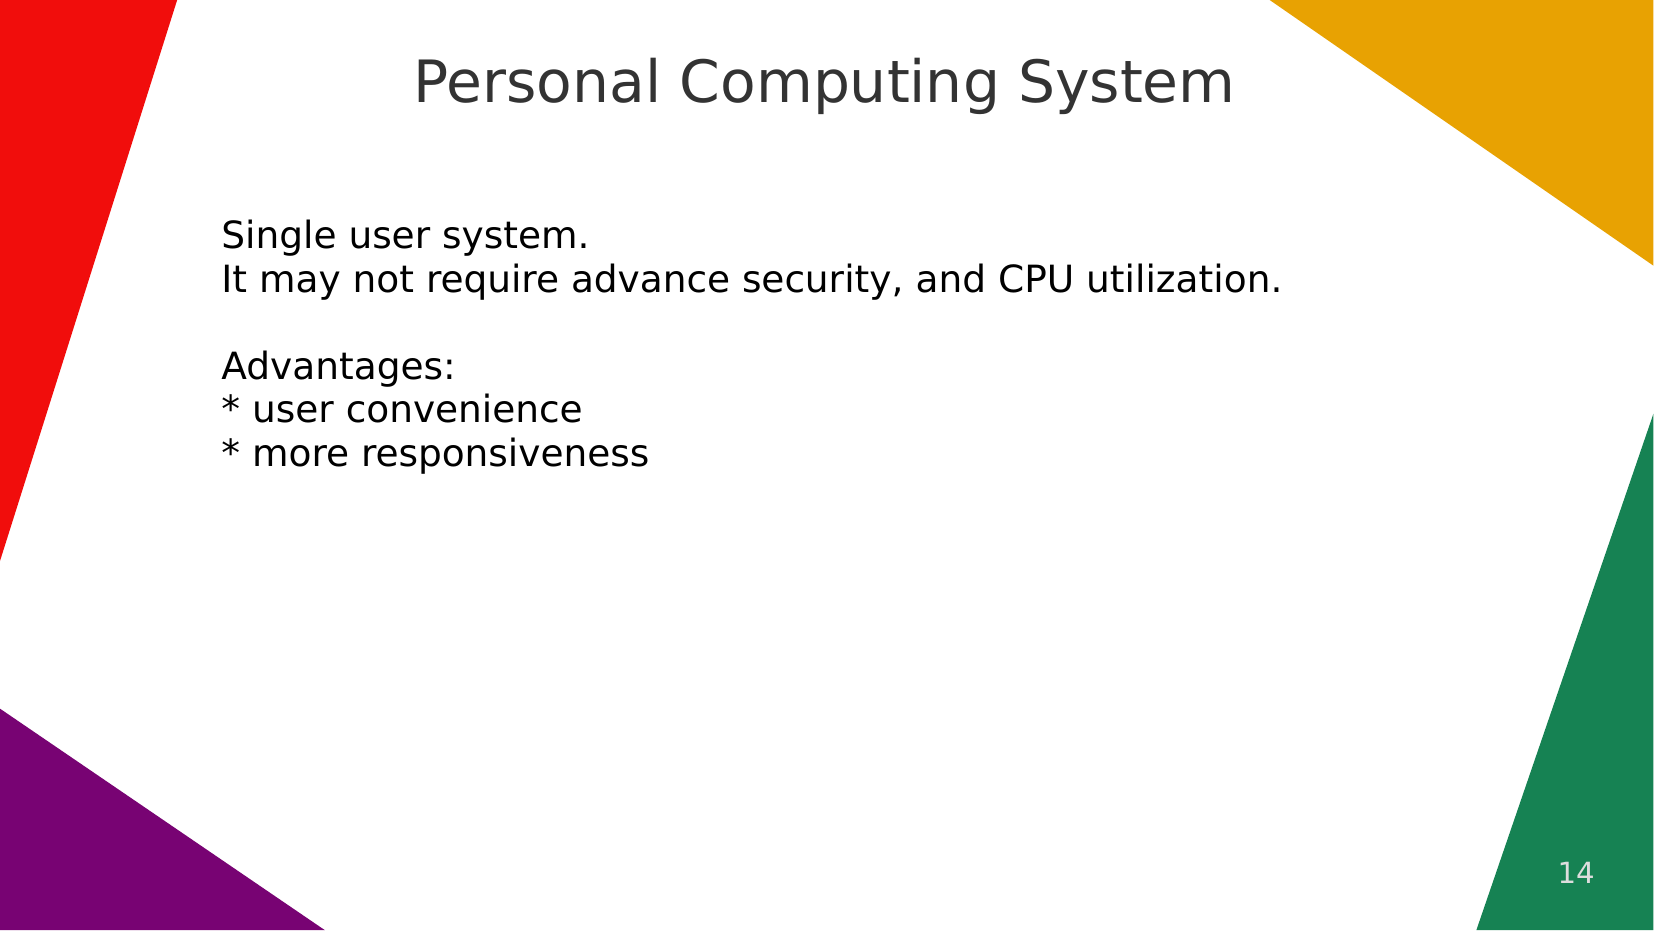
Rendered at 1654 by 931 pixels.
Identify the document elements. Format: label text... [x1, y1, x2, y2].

title Personal Computing System [115, 37, 1534, 127]
text_box Single user system. It may not require advance security, and CPU utilization. Advantages: * user convenience * more responsiveness [206, 206, 1299, 483]
